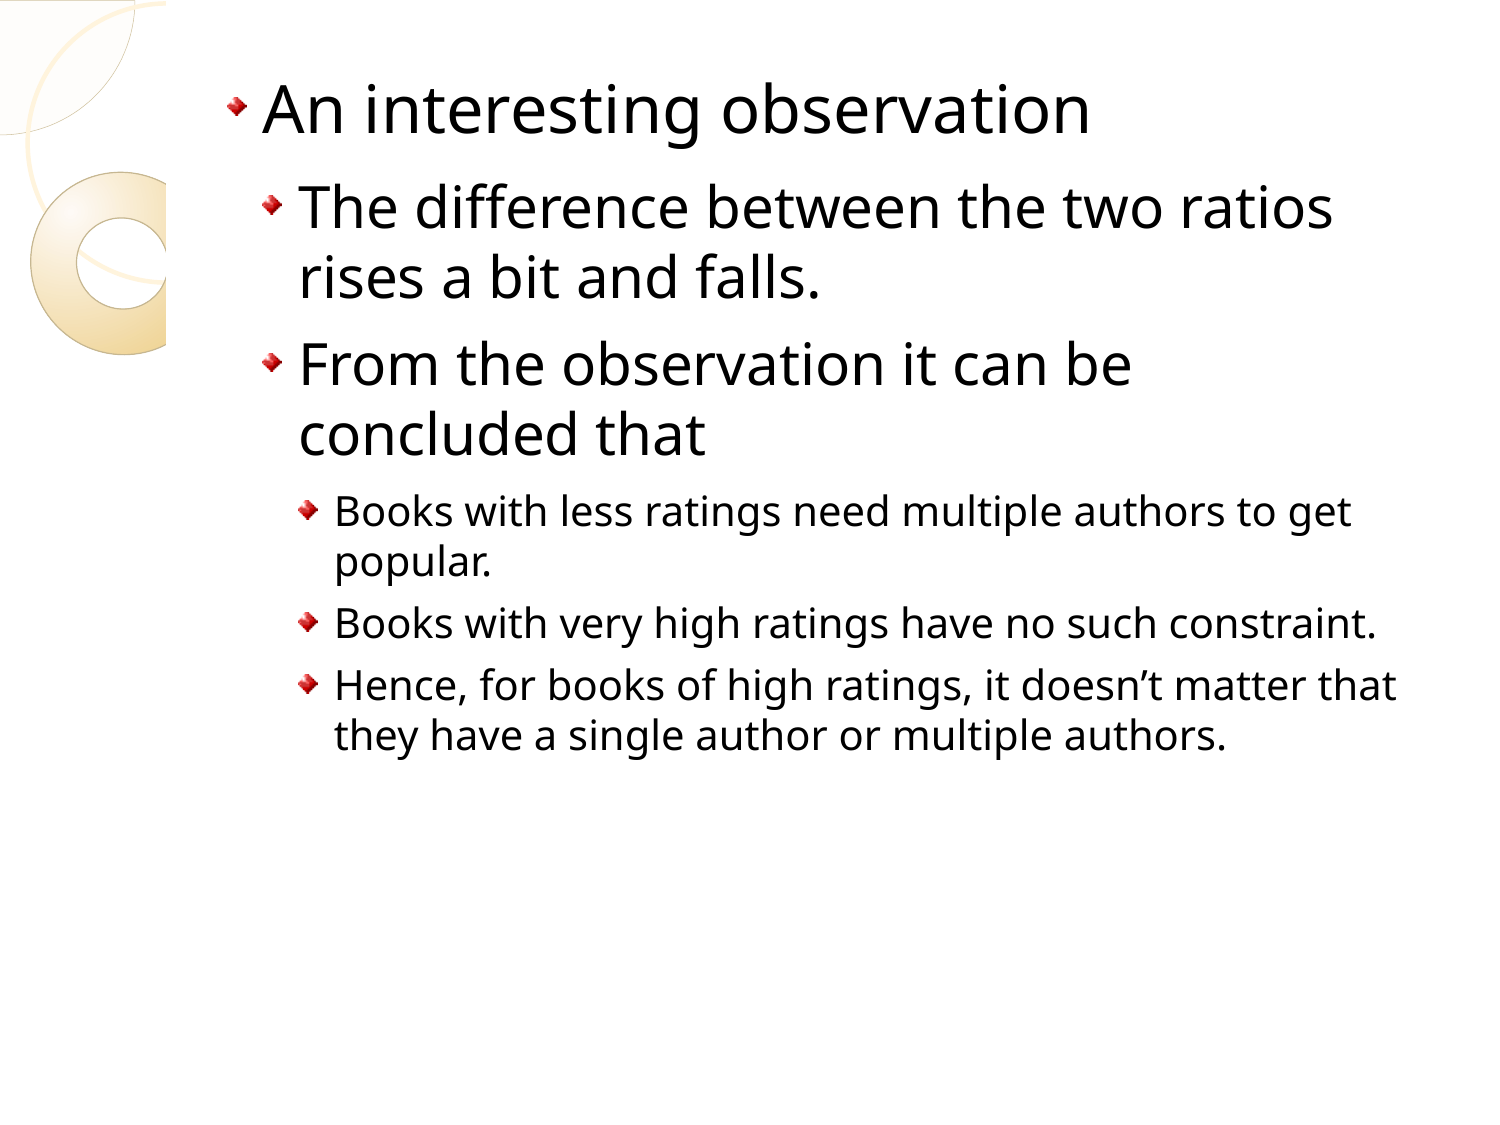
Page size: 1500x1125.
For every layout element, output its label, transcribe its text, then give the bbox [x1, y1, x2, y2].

list An interesting observation The difference between the two ratios rises a bit and falls. From the observation it can be concluded that Books with less ratings need multiple authors to get popular. Books with very high ratings have no such constraint. Hence, for books of high ratings, it doesn’t matter that they have a single author or multiple authors. [177, 59, 1443, 950]
